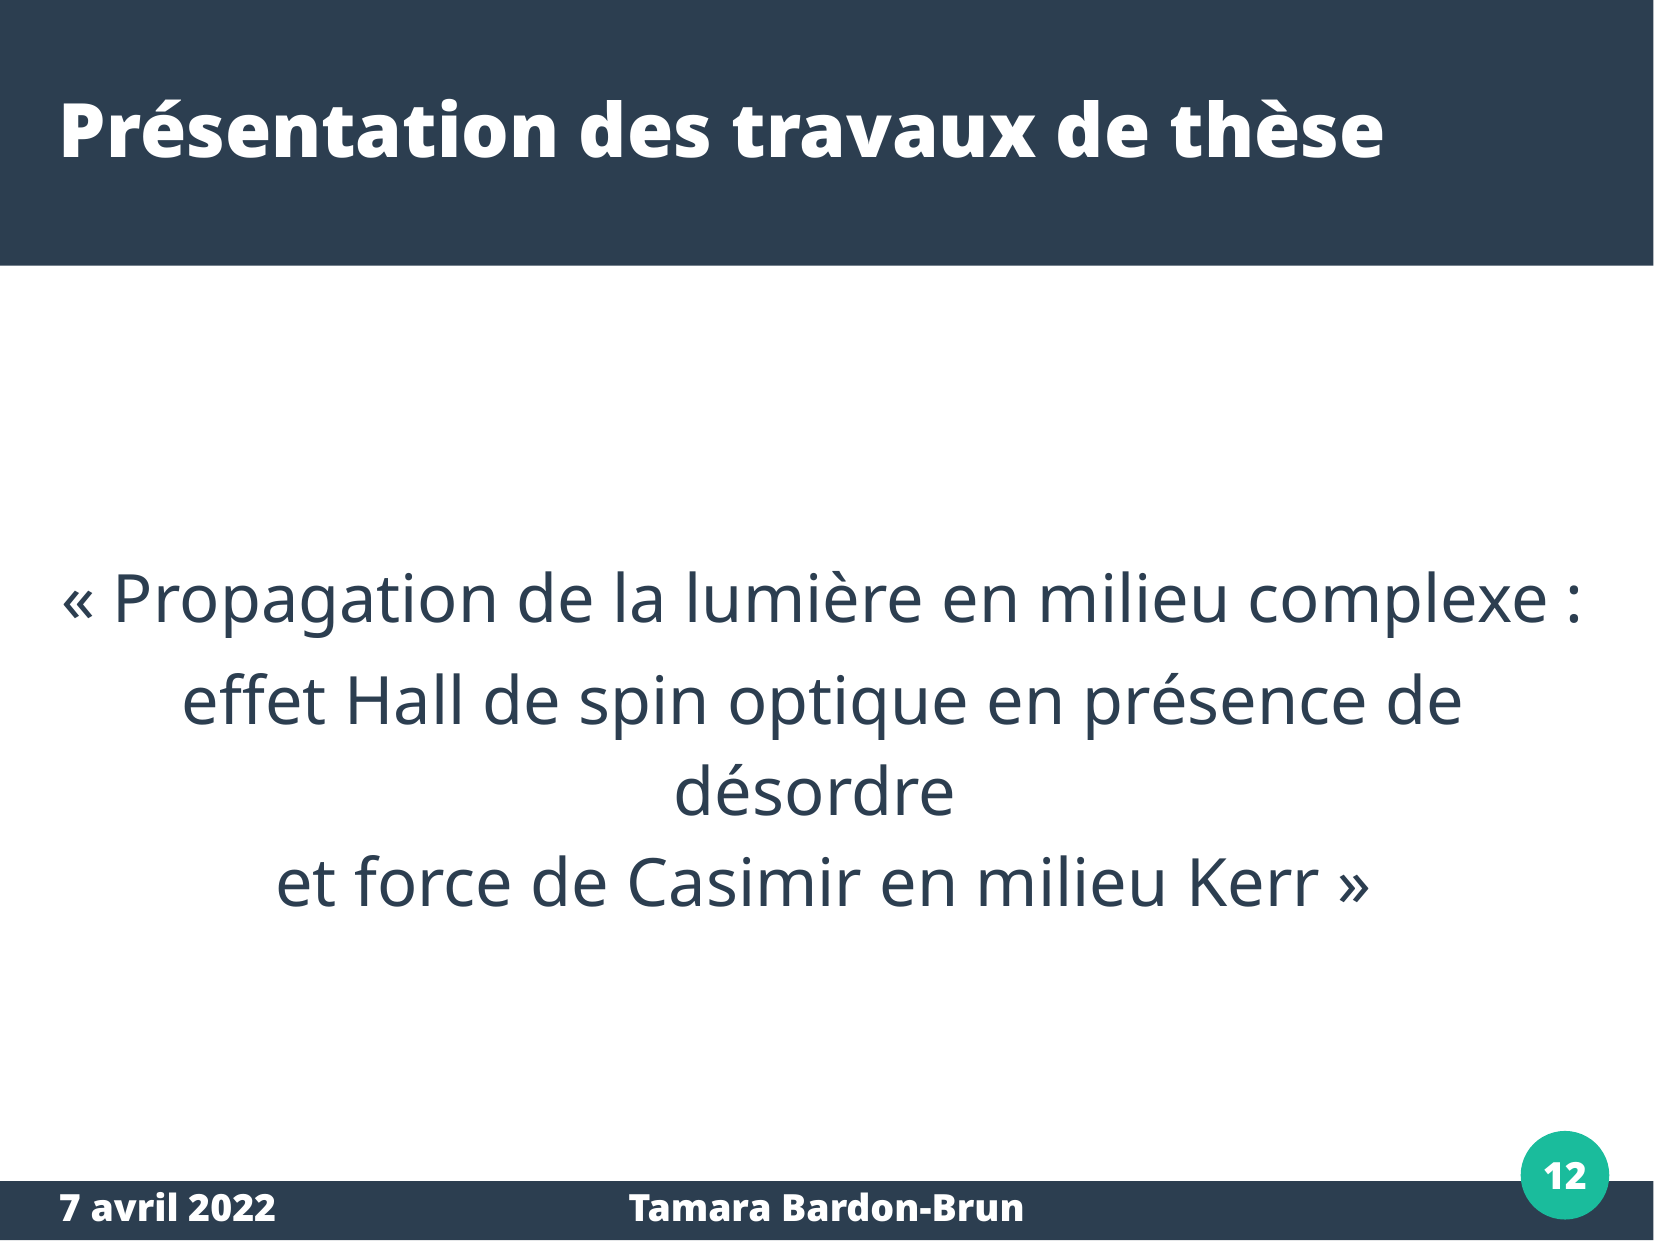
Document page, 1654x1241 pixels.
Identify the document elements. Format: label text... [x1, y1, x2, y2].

title Présentation des travaux de thèse [59, 49, 1595, 207]
subtitle « Propagation de la lumière en milieu complexe : effet Hall de spin optique en présence de désordre et force de Casimir en milieu Kerr » [23, 324, 1589, 1152]
